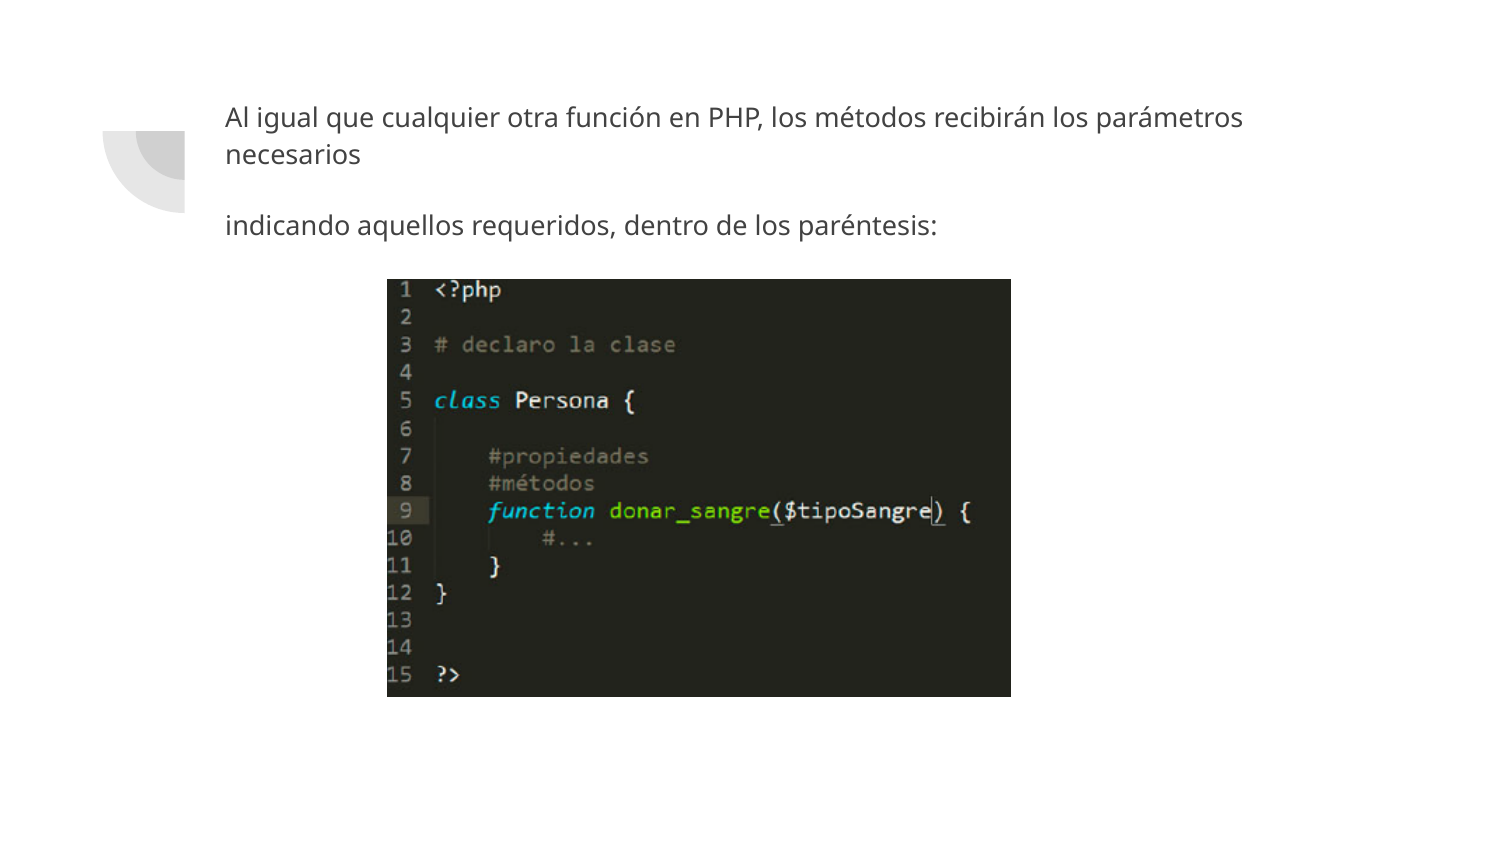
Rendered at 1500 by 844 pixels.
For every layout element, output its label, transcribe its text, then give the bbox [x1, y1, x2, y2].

picture [387, 279, 1011, 697]
list Al igual que cualquier otra función en PHP, los métodos recibirán los parámetros necesarios indicando aquellos requeridos, dentro de los paréntesis: [210, 80, 1364, 498]
